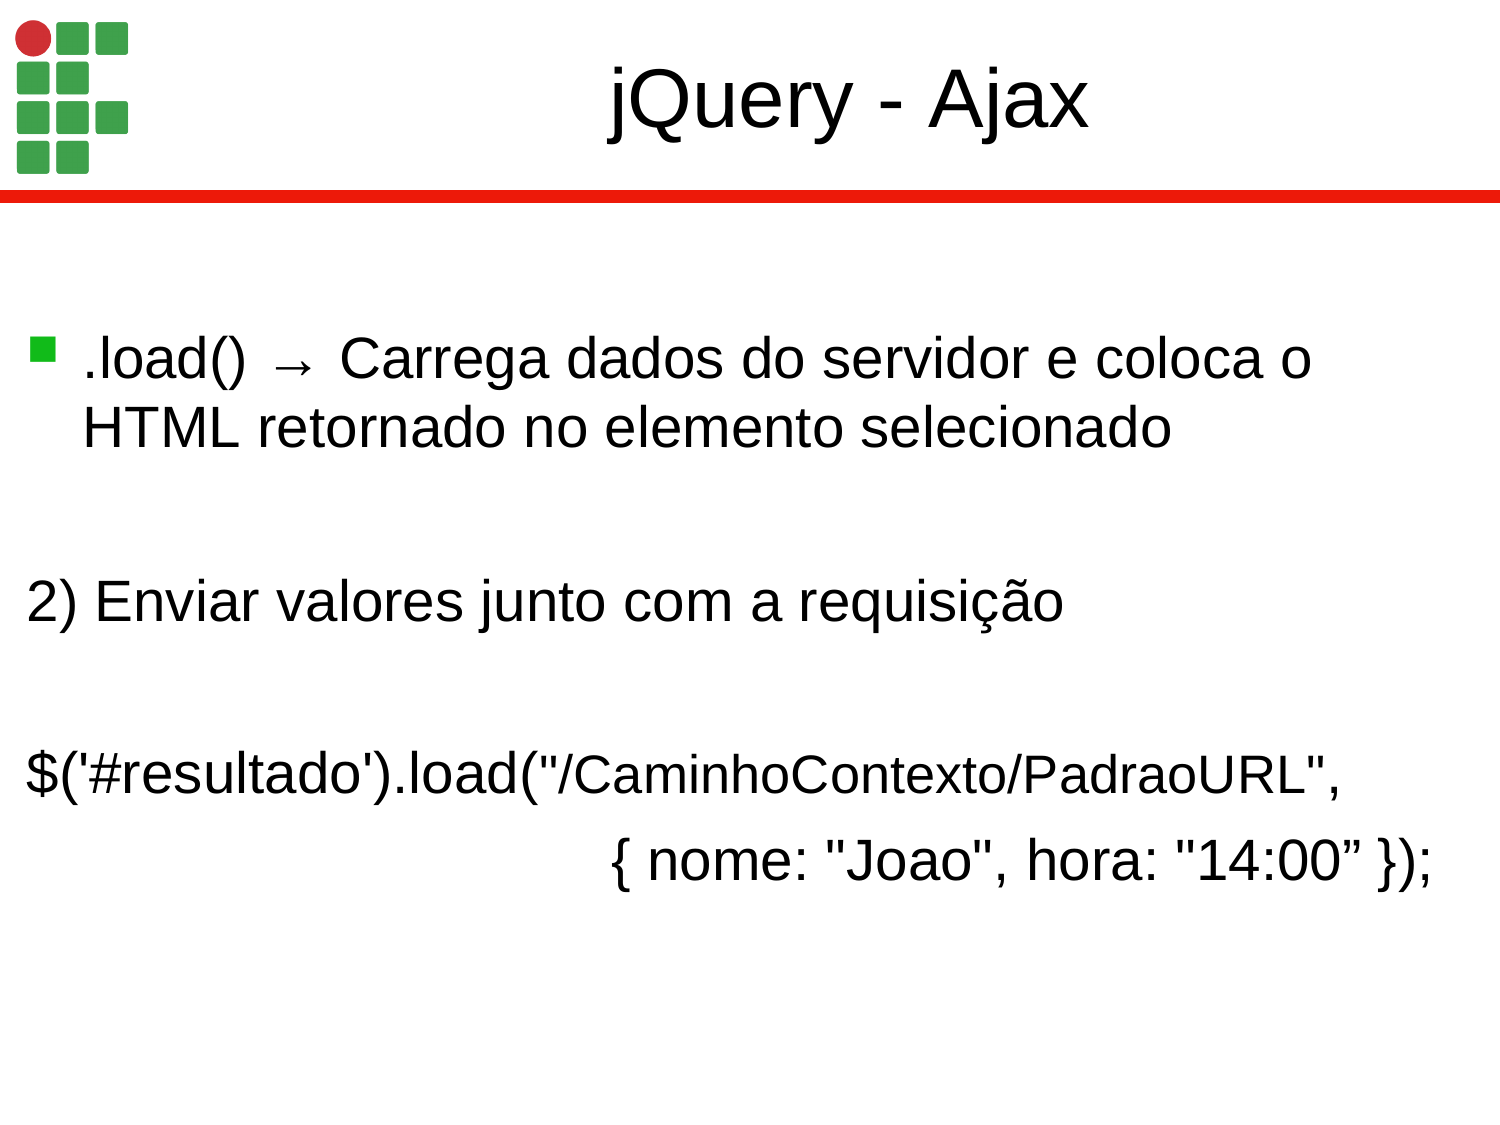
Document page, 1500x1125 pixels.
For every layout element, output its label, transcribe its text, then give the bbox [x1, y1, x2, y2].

title jQuery - Ajax [230, 0, 1471, 188]
list .load() → Carrega dados do servidor e coloca o HTML retornado no elemento selecionado 2) Enviar valores junto com a requisição $('#resultado').load("/CaminhoContexto/PadraoURL", { nome: "Joao", hora: "14:00” }); [11, 225, 1495, 1089]
picture [14, 16, 130, 178]
